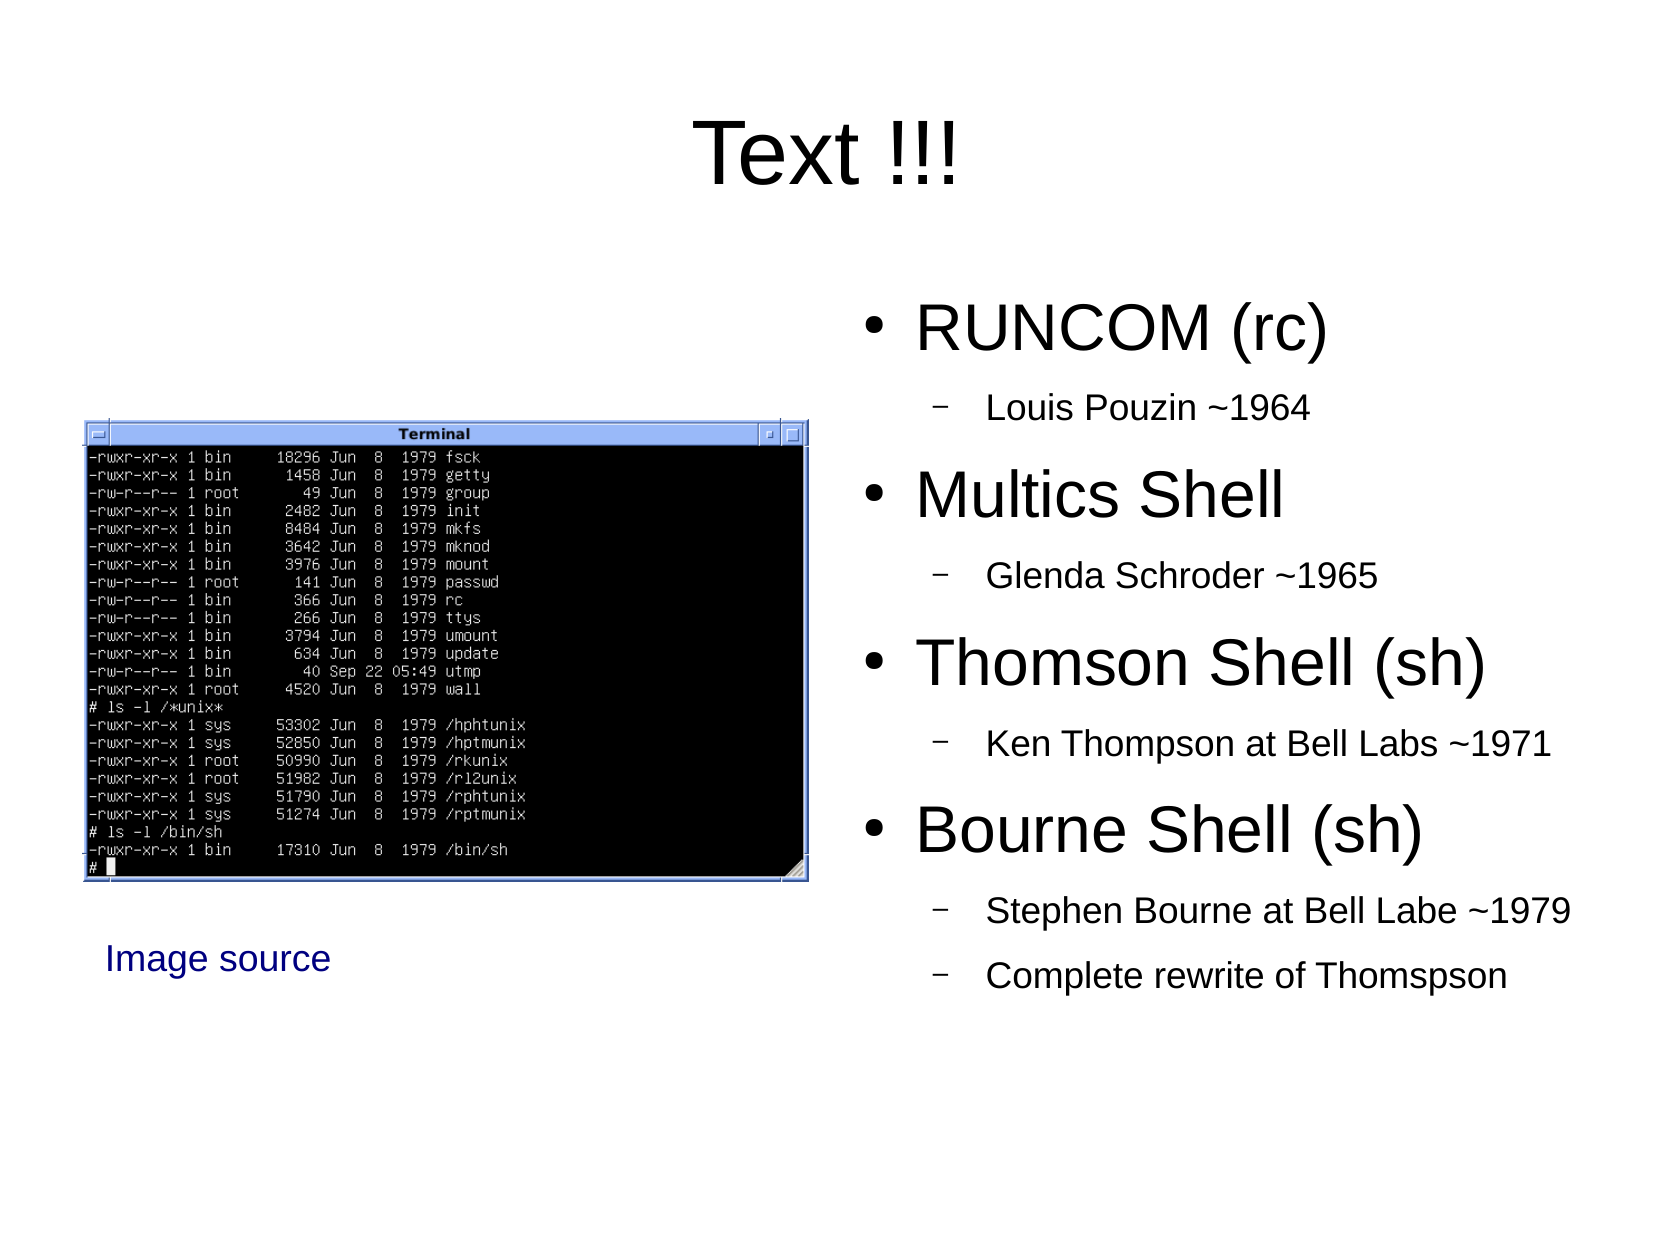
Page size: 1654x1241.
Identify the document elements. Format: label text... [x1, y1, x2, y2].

title Text !!! [82, 49, 1571, 257]
list RUNCOM (rc) Louis Pouzin ~1964 Multics Shell Glenda Schroder ~1965 Thomson Shell (sh) Ken Thompson at Bell Labs ~1971 Bourne Shell (sh) Stephen Bourne at Bell Labe ~1979 Complete rewrite of Thomspson [845, 290, 1572, 1010]
picture [82, 418, 809, 882]
text_box Image source [90, 930, 811, 987]
